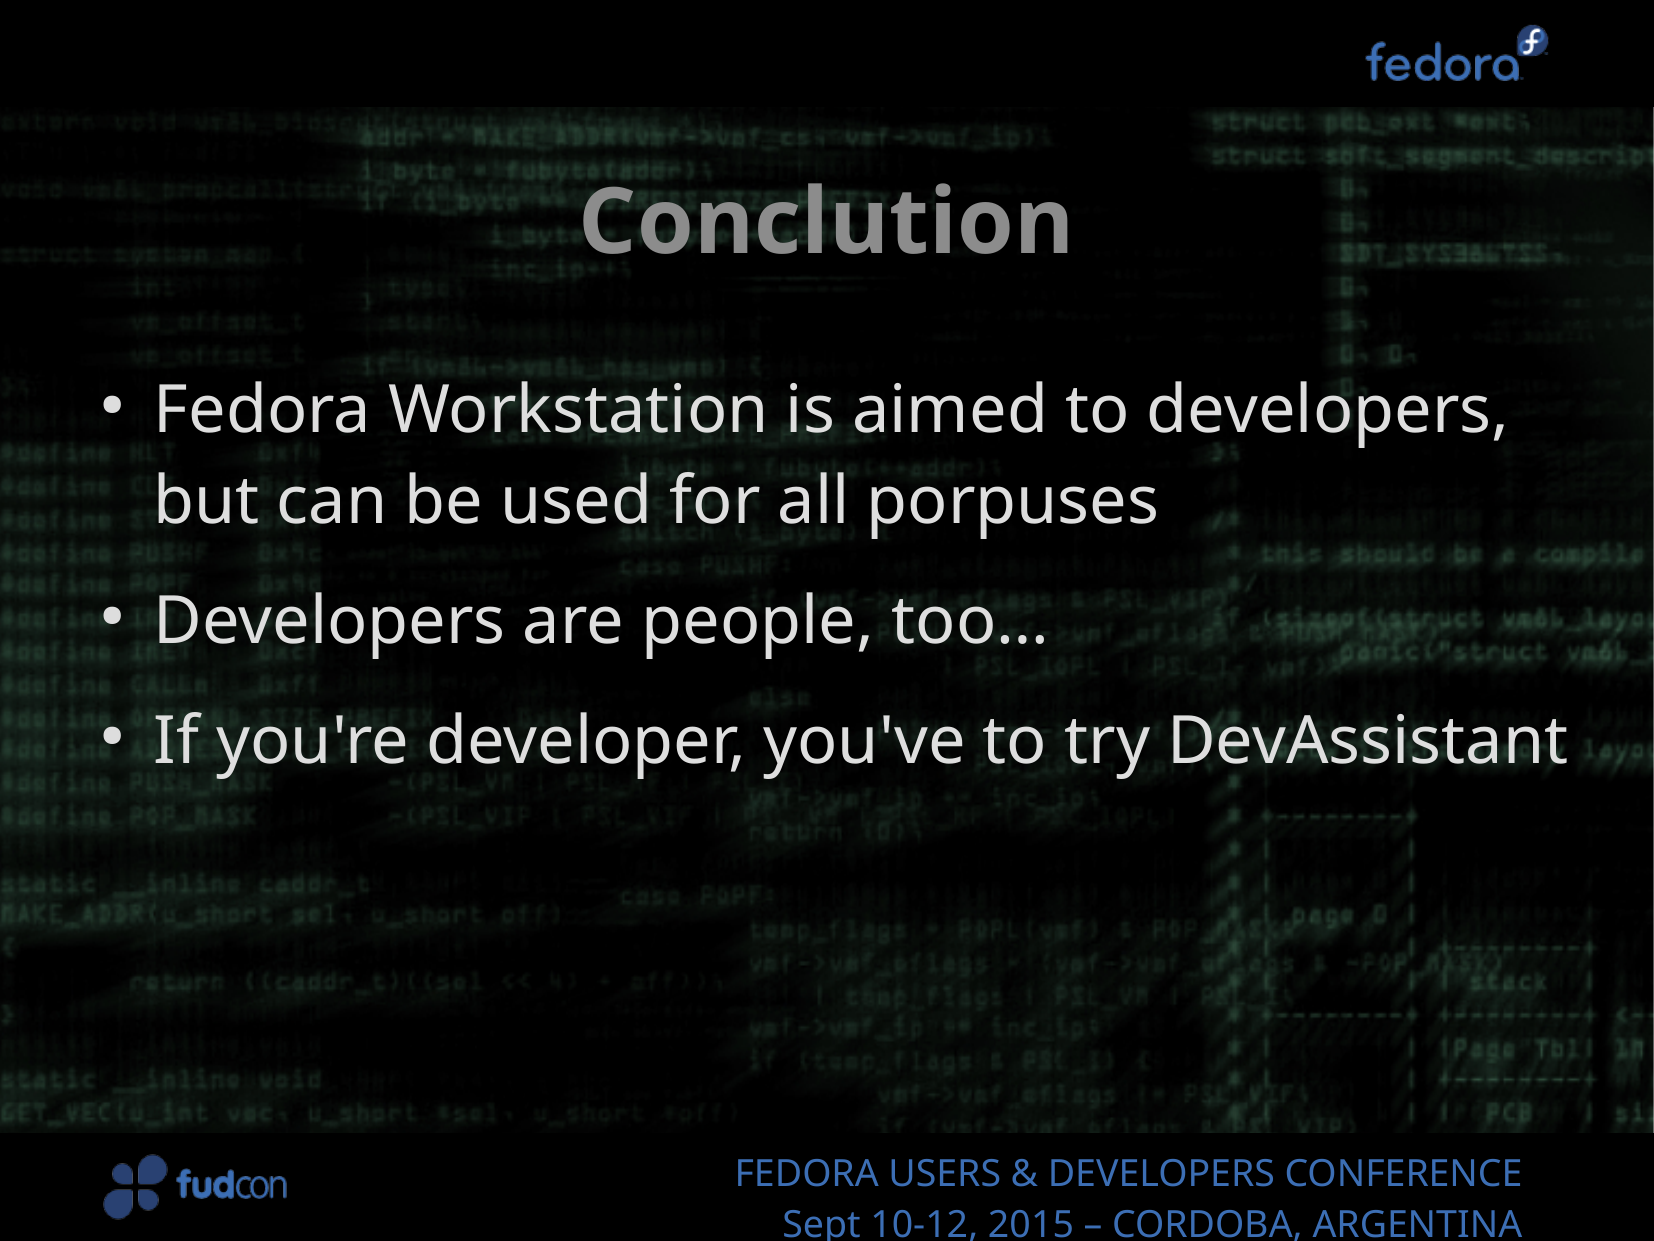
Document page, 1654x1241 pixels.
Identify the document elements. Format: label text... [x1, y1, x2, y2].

title Conclution [82, 114, 1571, 322]
picture [0, 0, 1654, 1241]
list Fedora Workstation is aimed to developers, but can be used for all porpuses Developers are people, too… If you're developer, you've to try DevAssistant [82, 361, 1571, 1081]
